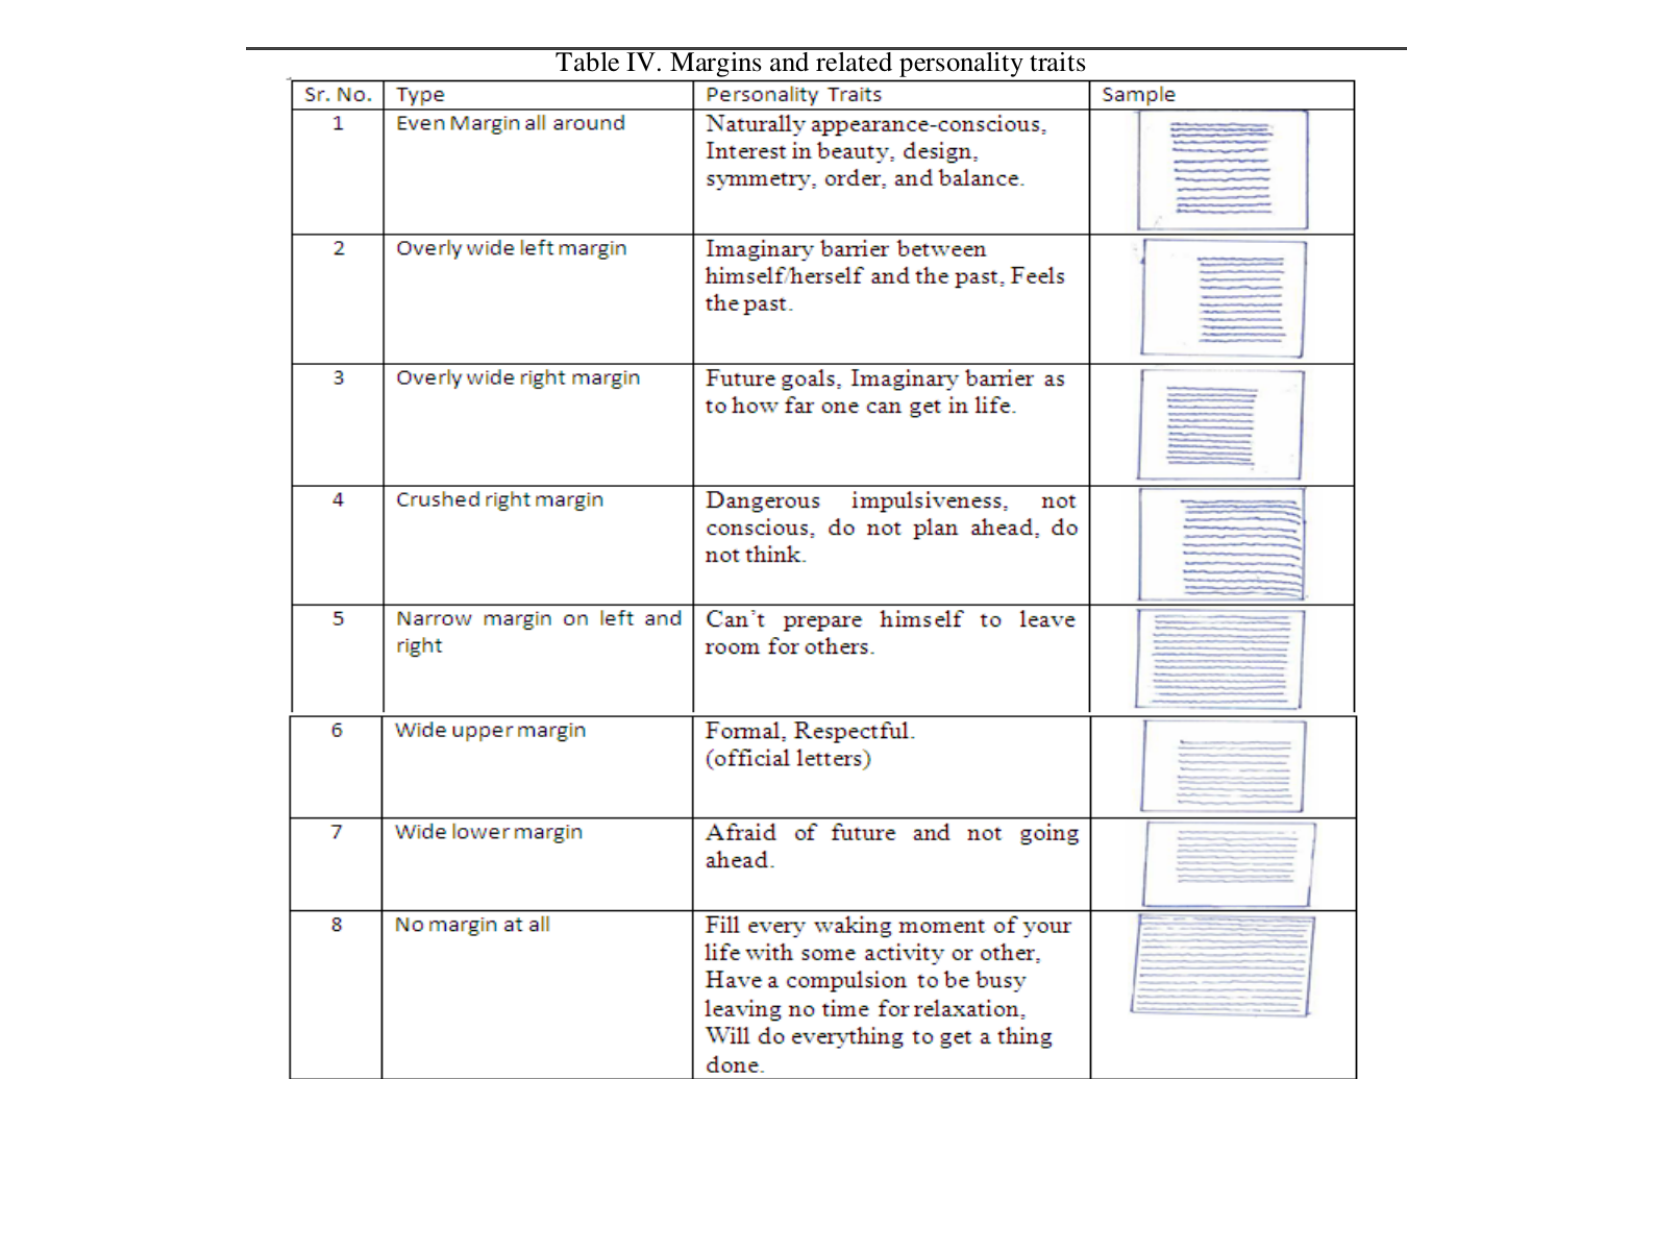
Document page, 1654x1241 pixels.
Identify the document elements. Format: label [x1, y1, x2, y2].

picture [246, 47, 1407, 1079]
